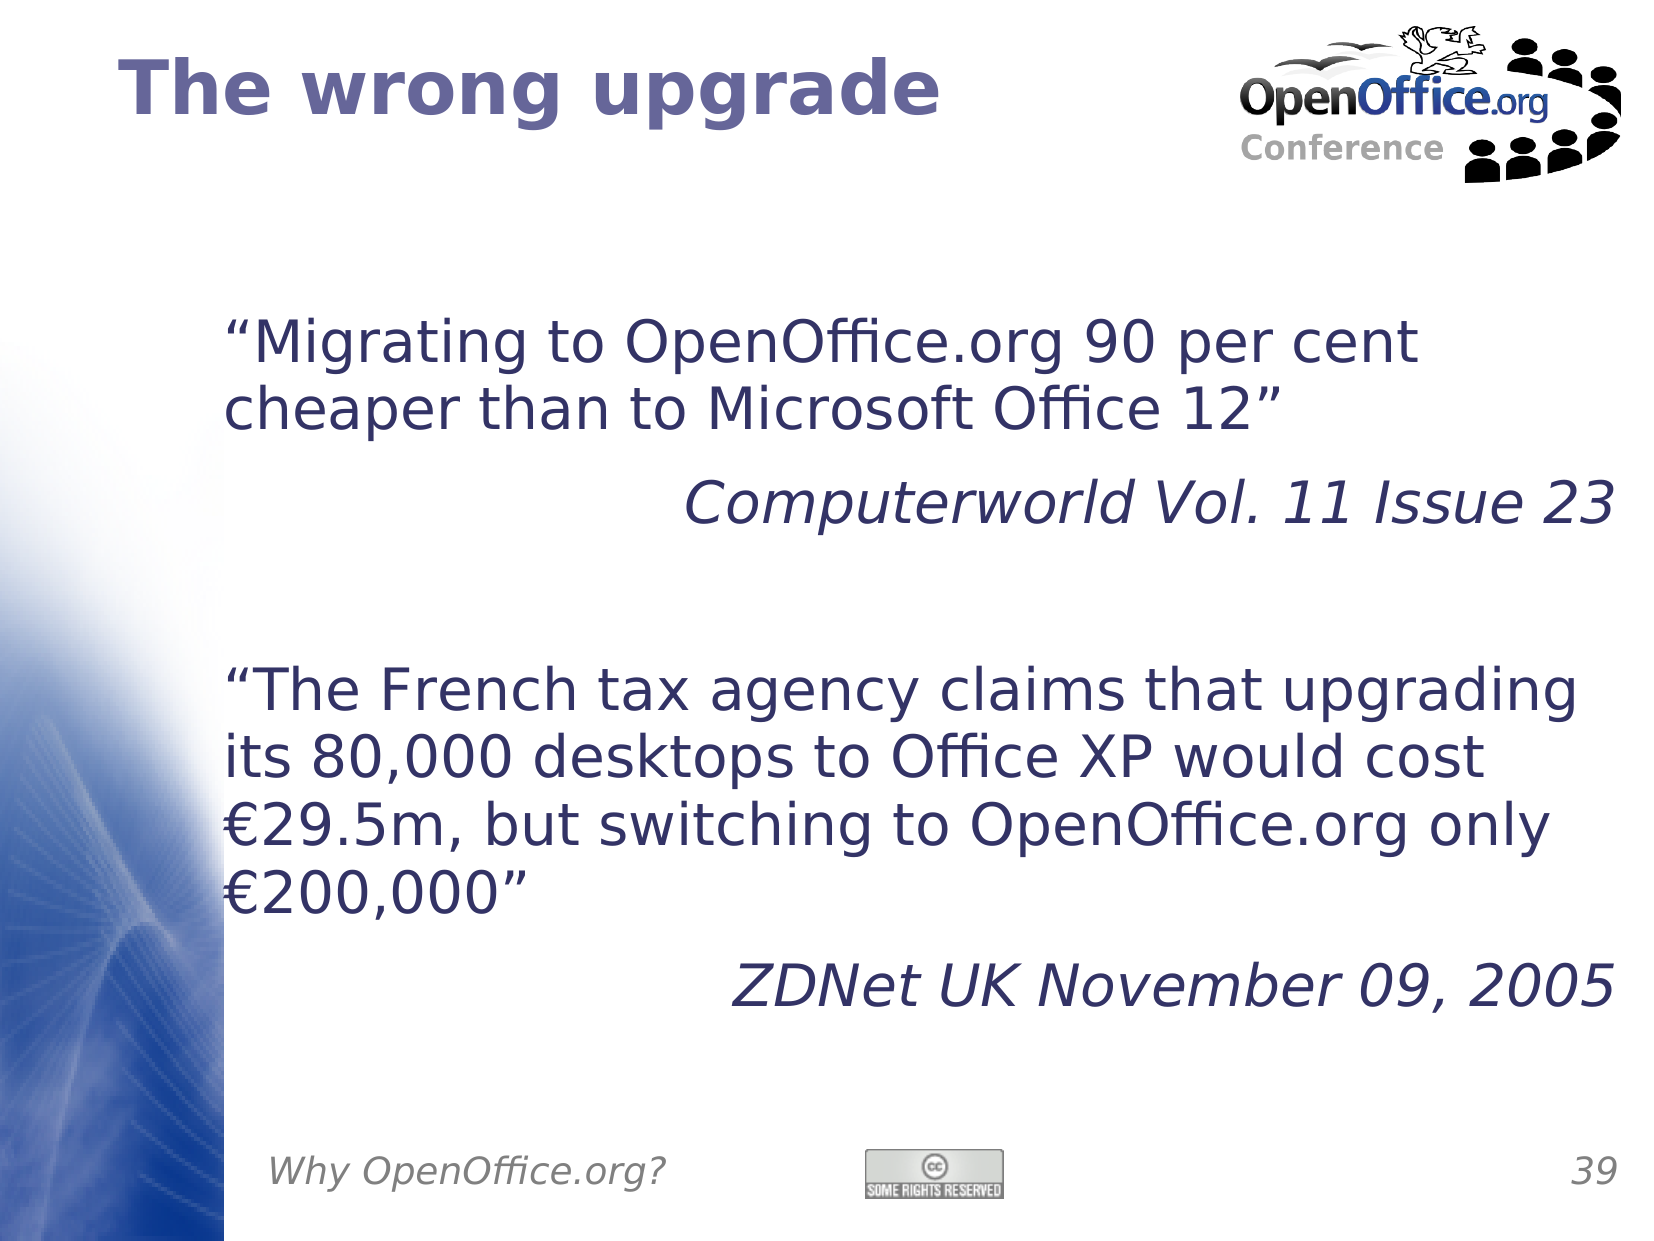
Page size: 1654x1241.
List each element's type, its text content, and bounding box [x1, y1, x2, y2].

picture [0, 0, 224, 1241]
title The wrong upgrade [29, 29, 1216, 149]
list “Migrating to OpenOffice.org 90 per cent cheaper than to Microsoft Office 12” Computerworld Vol. 11 Issue 23 “The French tax agency claims that upgrading its 80,000 desktops to Office XP would cost €29.5m, but switching to OpenOffice.org only €200,000” ZDNet UK November 09, 2005 [223, 236, 1619, 1093]
picture [1240, 26, 1621, 183]
